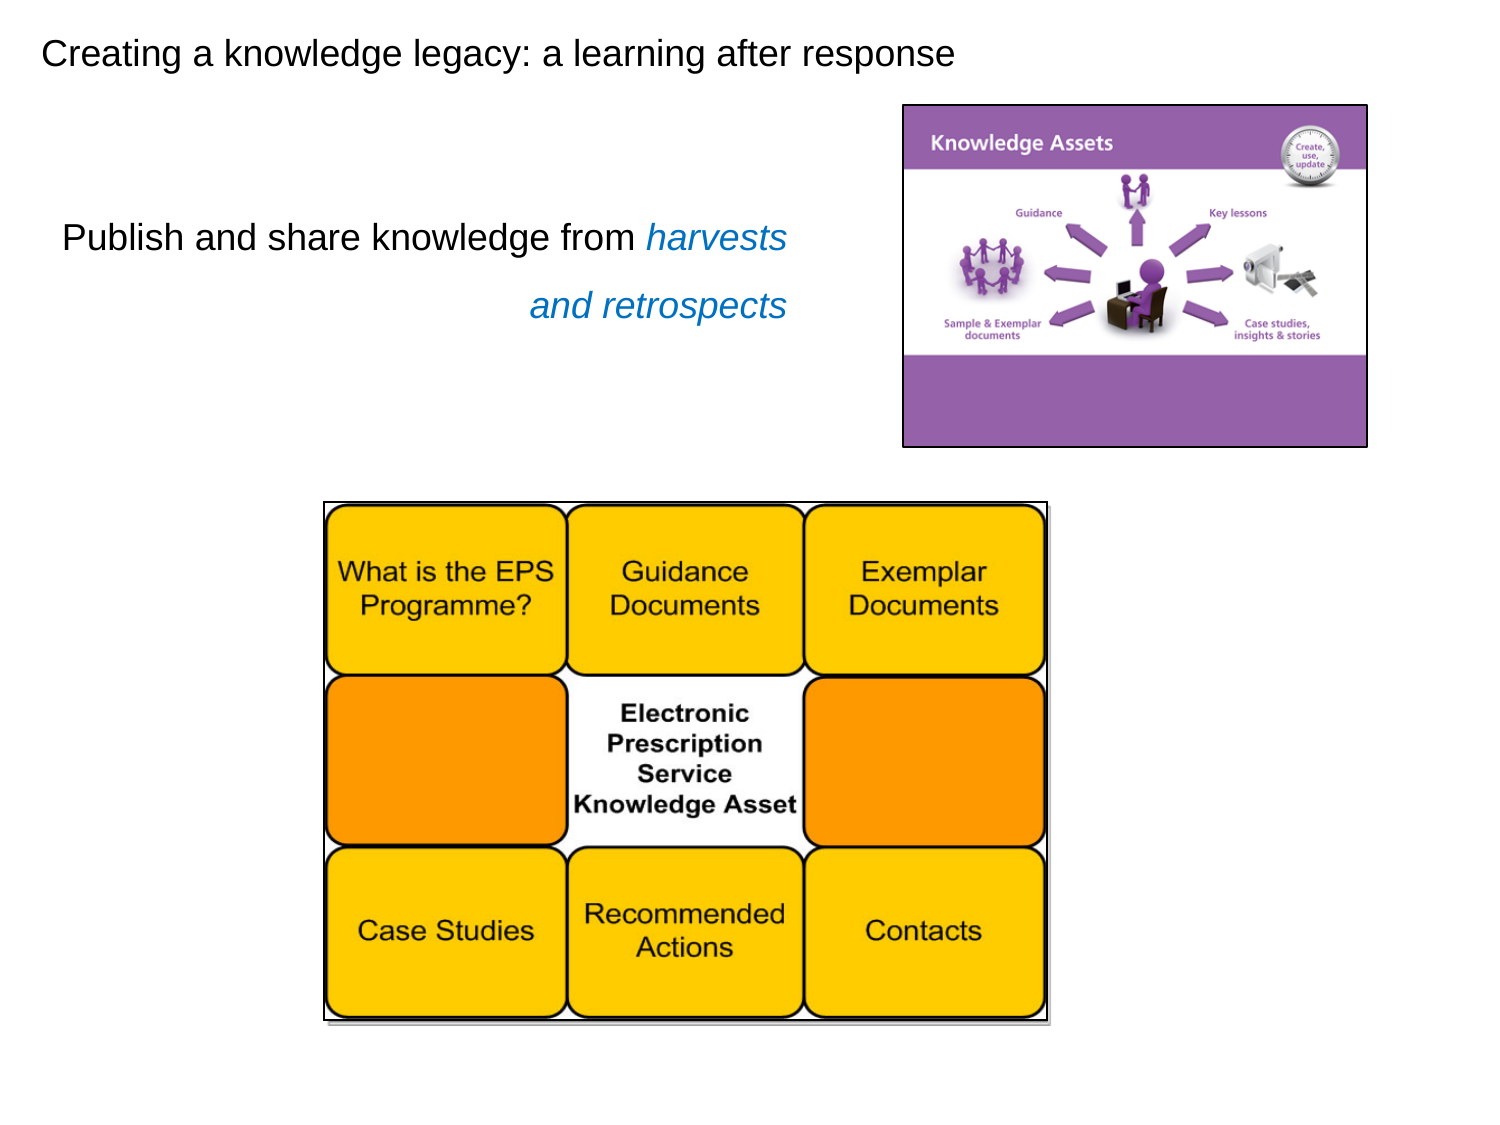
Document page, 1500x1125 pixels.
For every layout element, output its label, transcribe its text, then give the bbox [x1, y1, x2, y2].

text_box Publish and share knowledge from harvests and retrospects [46, 183, 868, 327]
title Creating a knowledge legacy: a learning after response [0, 12, 1179, 201]
picture [324, 503, 1047, 1019]
picture [903, 106, 1367, 447]
